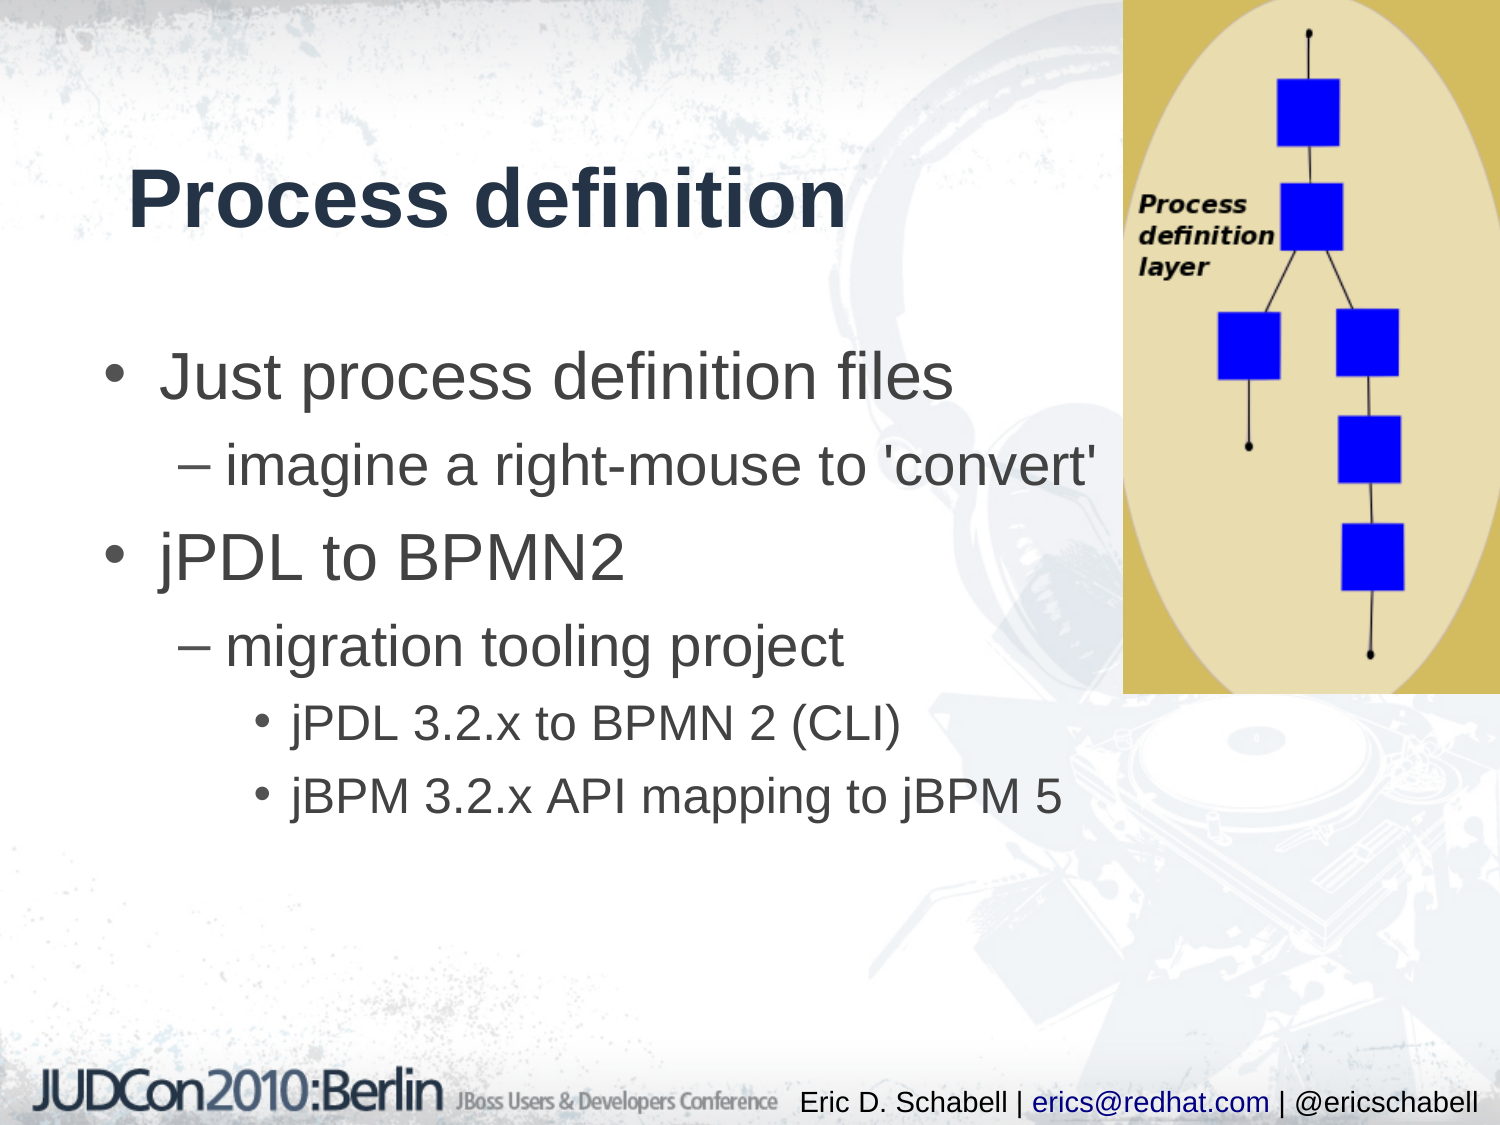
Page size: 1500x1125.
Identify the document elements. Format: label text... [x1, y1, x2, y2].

list Just process definition files imagine a right-mouse to 'convert' jPDL to BPMN2 migration tooling project jPDL 3.2.x to BPMN 2 (CLI) jBPM 3.2.x API mapping to jBPM 5 [88, 324, 1364, 1001]
title Process definition [112, 68, 1123, 320]
picture [0, 0, 1500, 1125]
